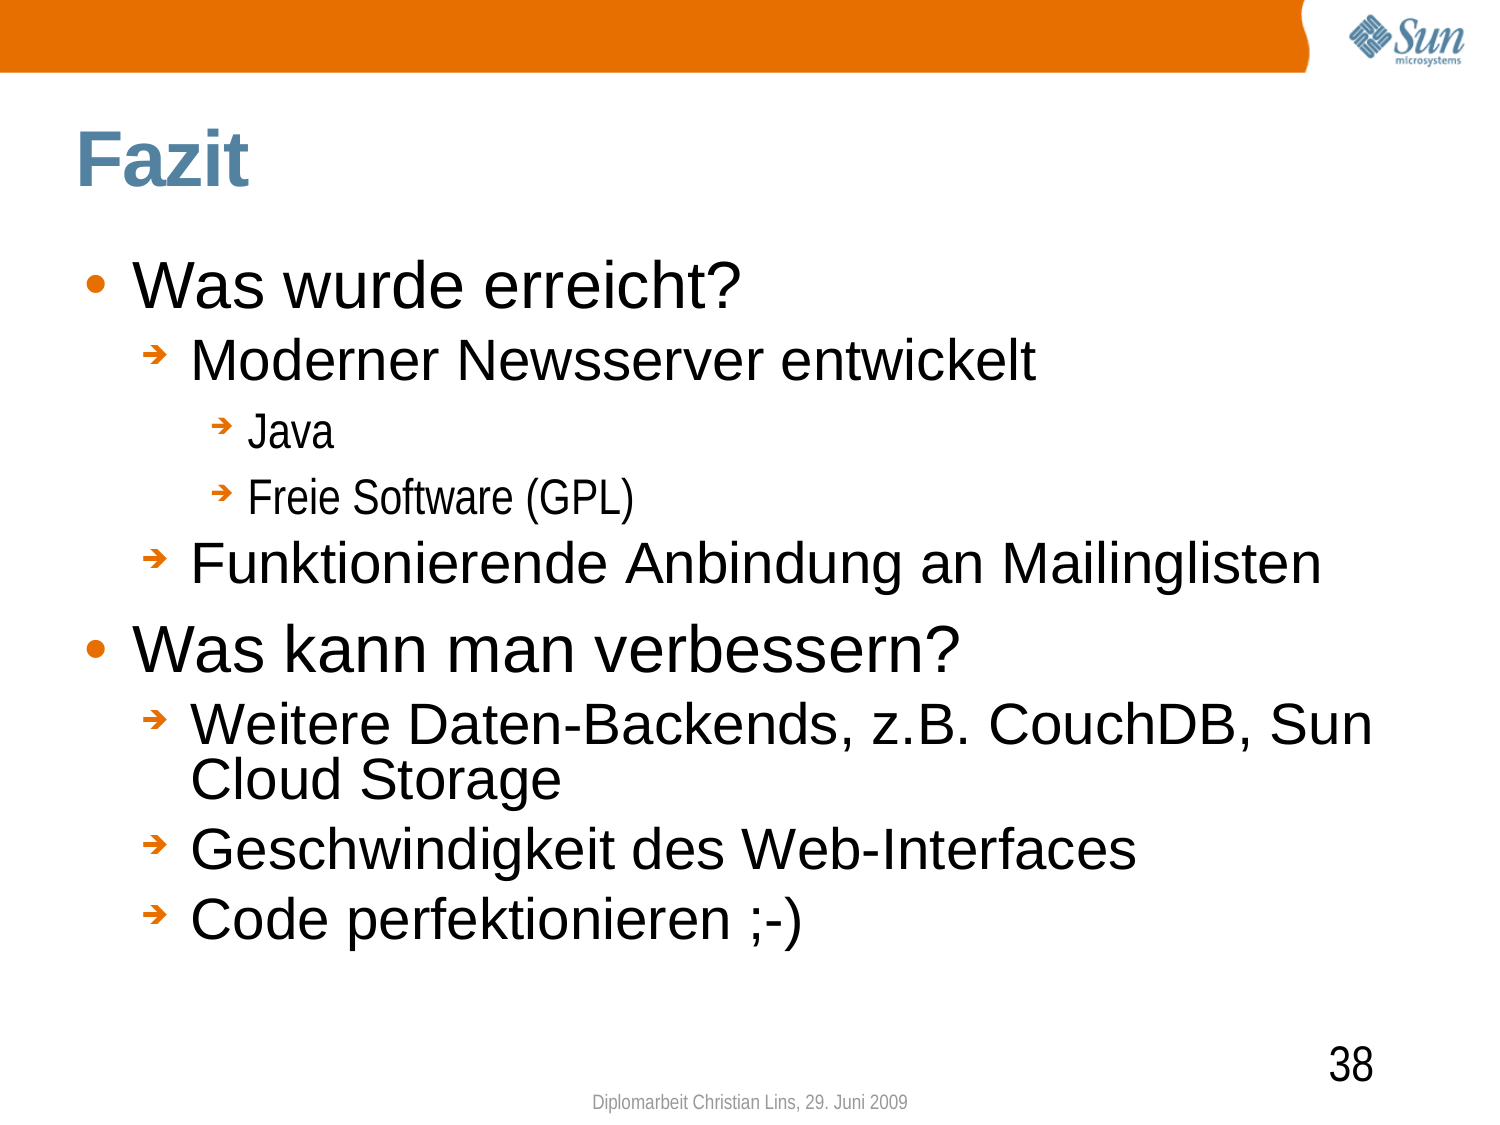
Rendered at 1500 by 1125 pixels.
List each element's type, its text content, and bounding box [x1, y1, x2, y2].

title Fazit [75, 122, 1438, 228]
list Was wurde erreicht? Moderner Newsserver entwickelt Java Freie Software (GPL) Funktionierende Anbindung an Mailinglisten Was kann man verbessern? Weitere Daten-Backends, z.B. CouchDB, Sun Cloud Storage Geschwindigkeit des Web-Interfaces Code perfektionieren ;-) [64, 257, 1402, 964]
picture [0, 0, 1500, 75]
